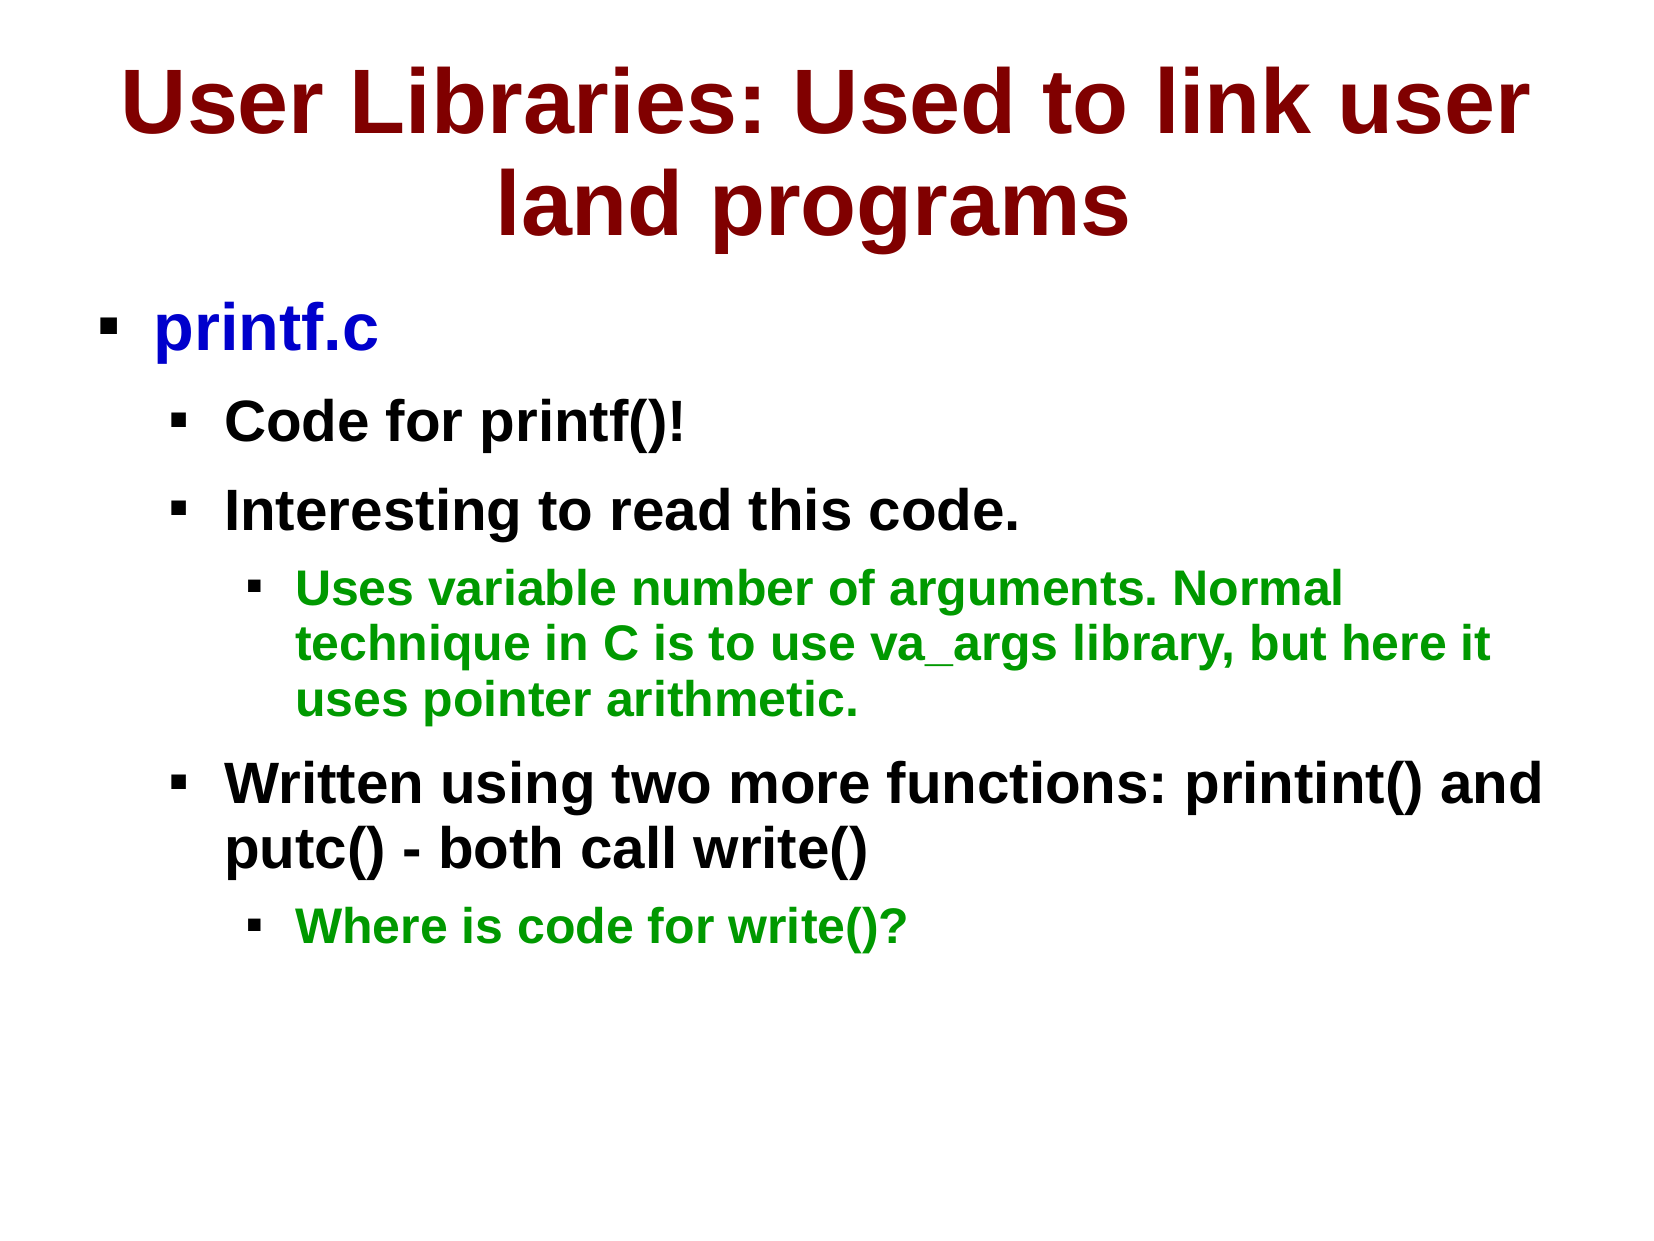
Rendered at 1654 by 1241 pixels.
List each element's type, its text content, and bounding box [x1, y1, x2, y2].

list printf.c Code for printf()! Interesting to read this code. Uses variable number of arguments. Normal technique in C is to use va_args library, but here it uses pointer arithmetic. Written using two more functions: printint() and putc() - both call write() Where is code for write()? [82, 290, 1571, 1010]
title User Libraries: Used to link user land programs [82, 16, 1571, 290]
